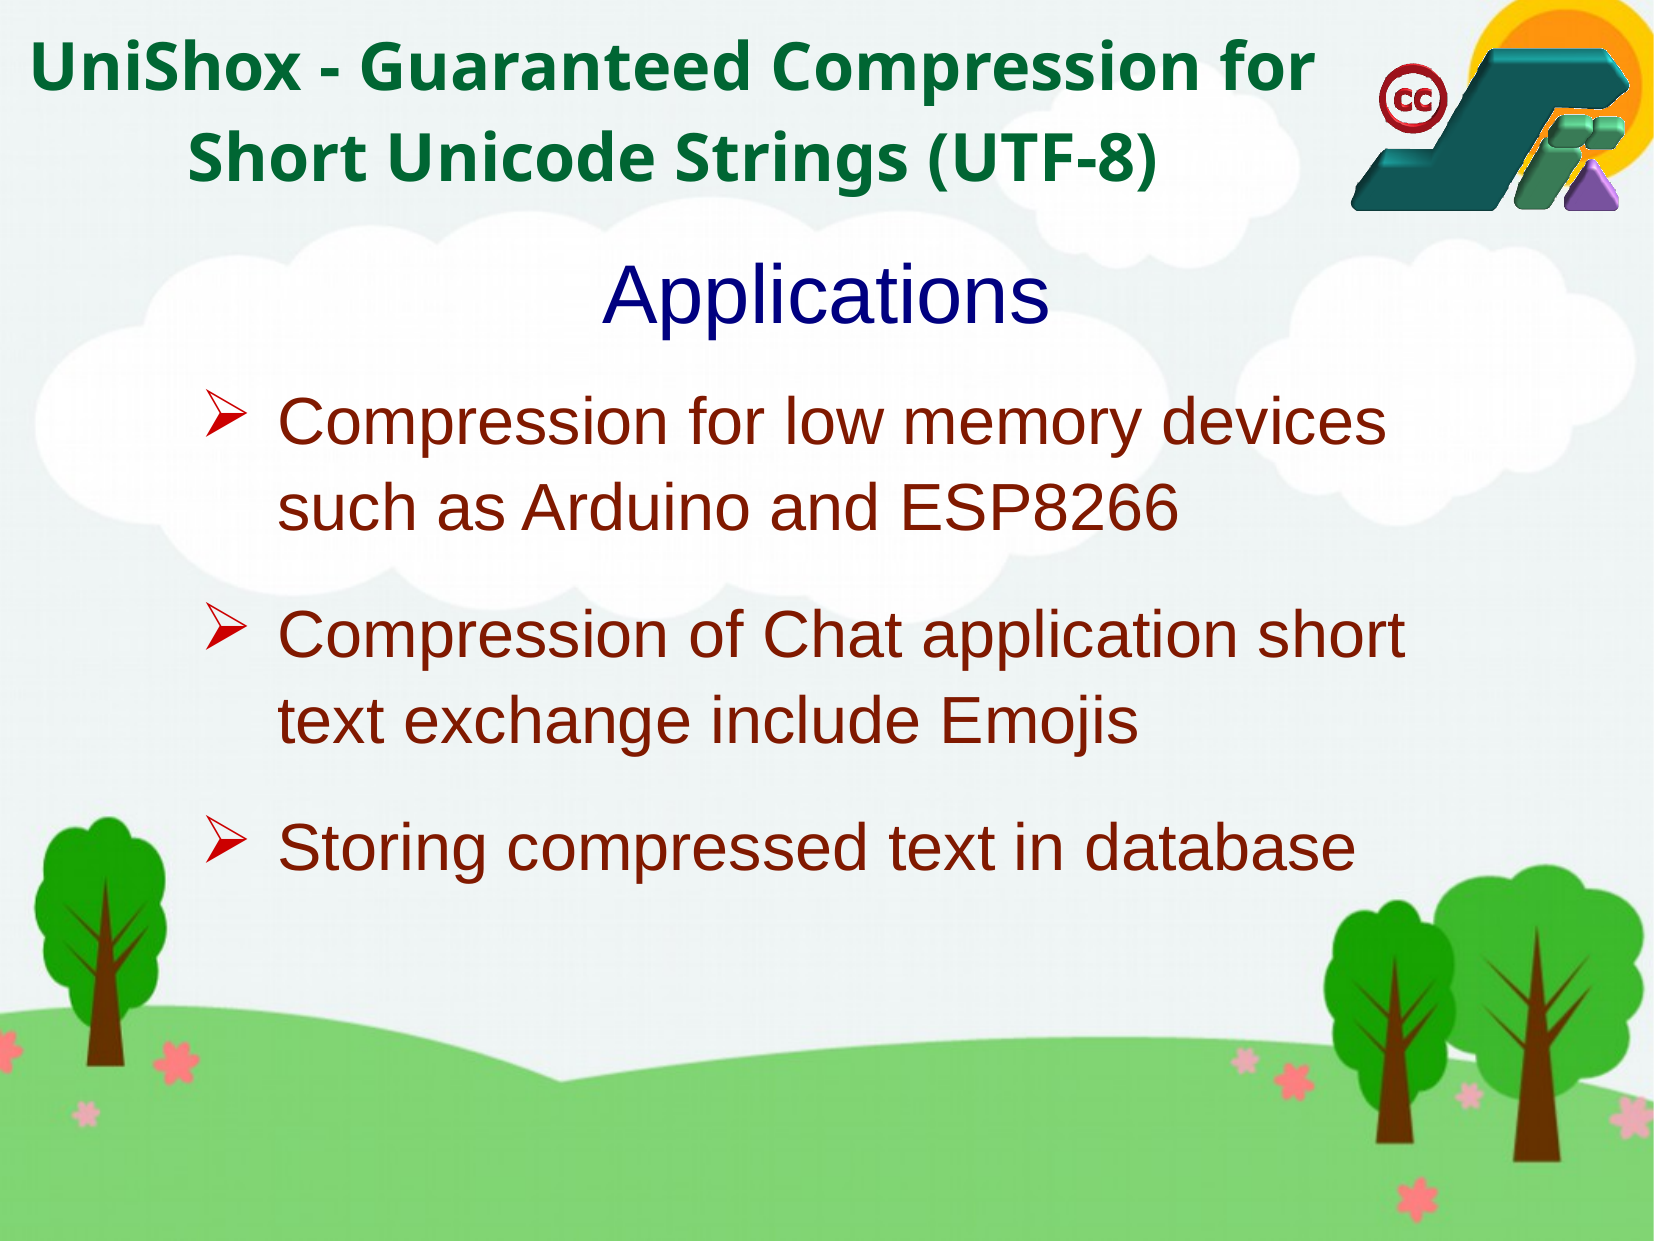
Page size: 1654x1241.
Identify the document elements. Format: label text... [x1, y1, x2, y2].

picture [0, 0, 1654, 1241]
list Compression for low memory devices such as Arduino and ESP8266 Compression of Chat application short text exchange include Emojis Storing compressed text in database [165, 399, 1418, 1004]
text_box UniShox - Guaranteed Compression for Short Unicode Strings (UTF-8) [11, 11, 1335, 225]
title Applications [82, 191, 1571, 399]
